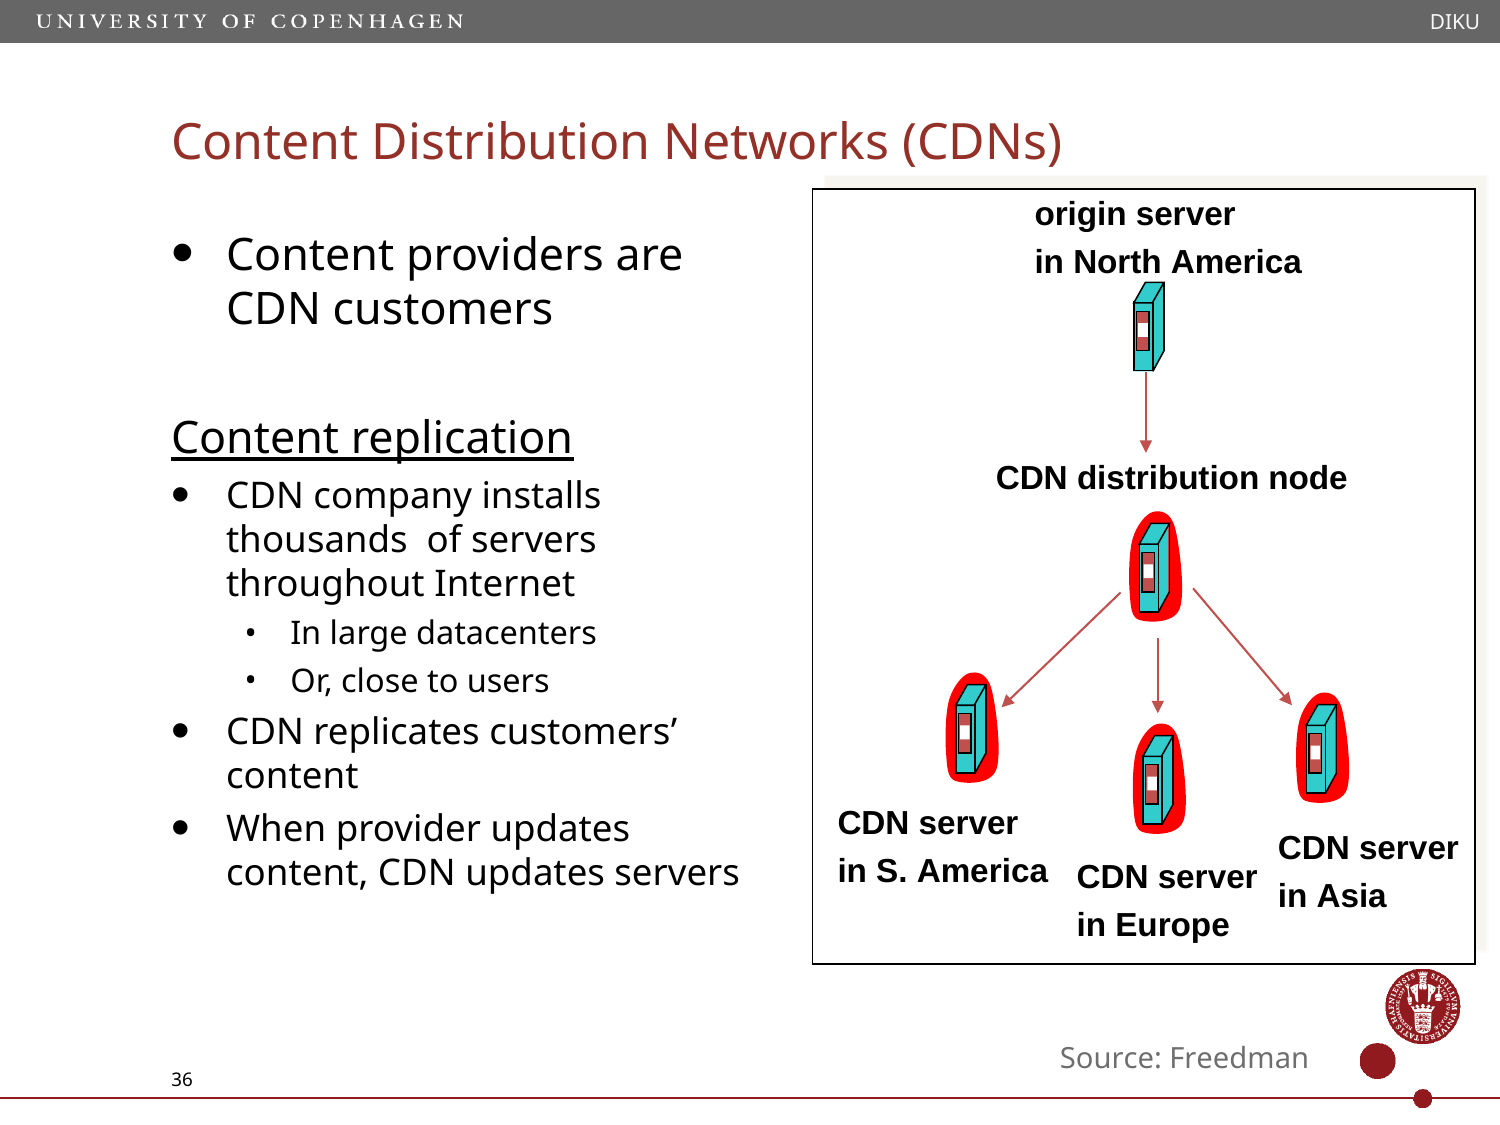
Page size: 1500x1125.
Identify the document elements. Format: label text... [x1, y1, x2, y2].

title Content Distribution Networks (CDNs) [171, 75, 1329, 171]
picture [0, 910, 1500, 1122]
text_box CDN server in S. America [822, 793, 1064, 898]
text_box CDN server in Europe [1061, 847, 1273, 952]
text_box Source: Freedman [1045, 1031, 1377, 1083]
text_box [812, 189, 1475, 965]
text_box DIKU [469, 0, 1495, 43]
text_box CDN distribution node [981, 448, 1364, 505]
text_box <number> [171, 1067, 522, 1092]
text_box origin server in North America [1019, 184, 1318, 289]
text_box CDN server in Asia [1263, 818, 1475, 922]
list Content providers are CDN customers Content replication CDN company installs thousands of servers throughout Internet In large datacenters Or, close to users CDN replicates customers’ content When provider updates content, CDN updates servers [171, 225, 762, 900]
